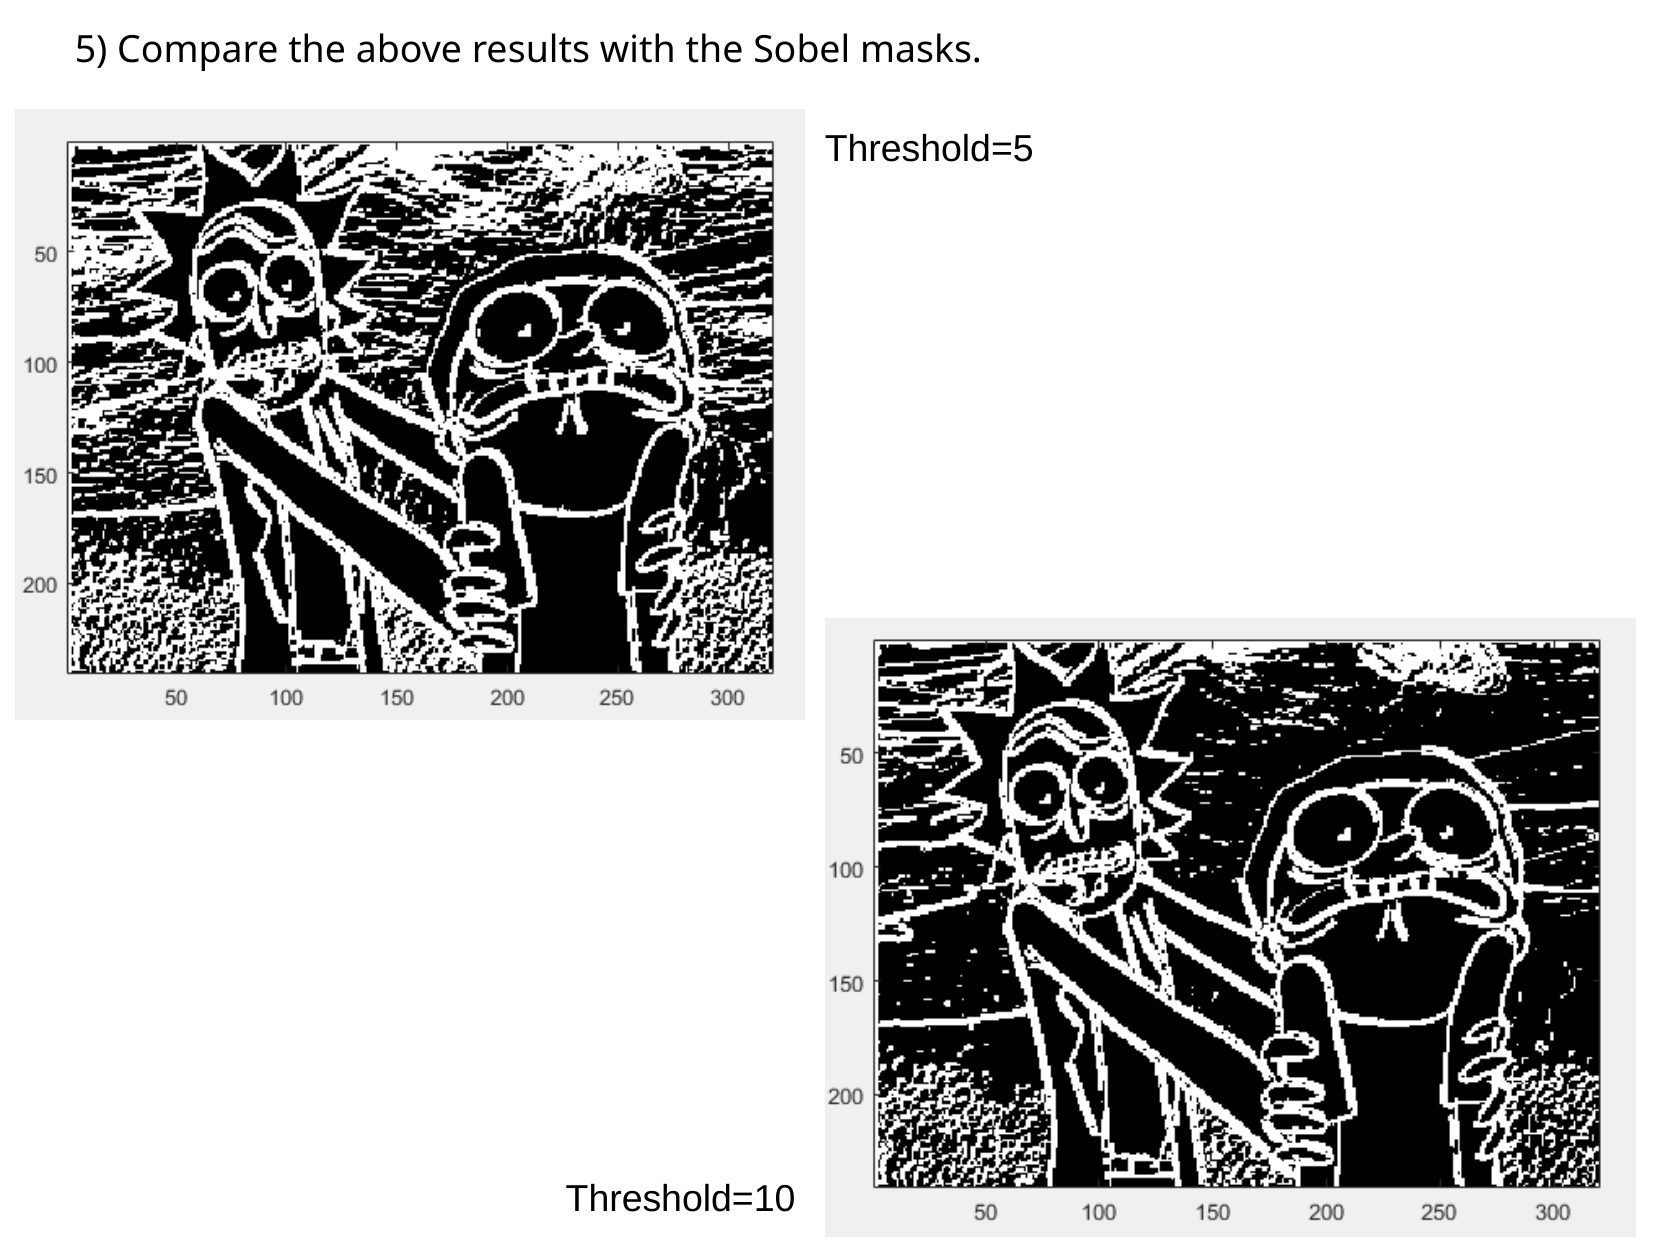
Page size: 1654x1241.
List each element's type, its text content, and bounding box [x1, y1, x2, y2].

picture [825, 618, 1636, 1237]
picture [15, 109, 805, 721]
text_box Threshold=10 [480, 1170, 811, 1227]
text_box Threshold=5 [810, 120, 1141, 177]
text_box 5) Compare the above results with the Sobel masks. [60, 15, 1546, 80]
